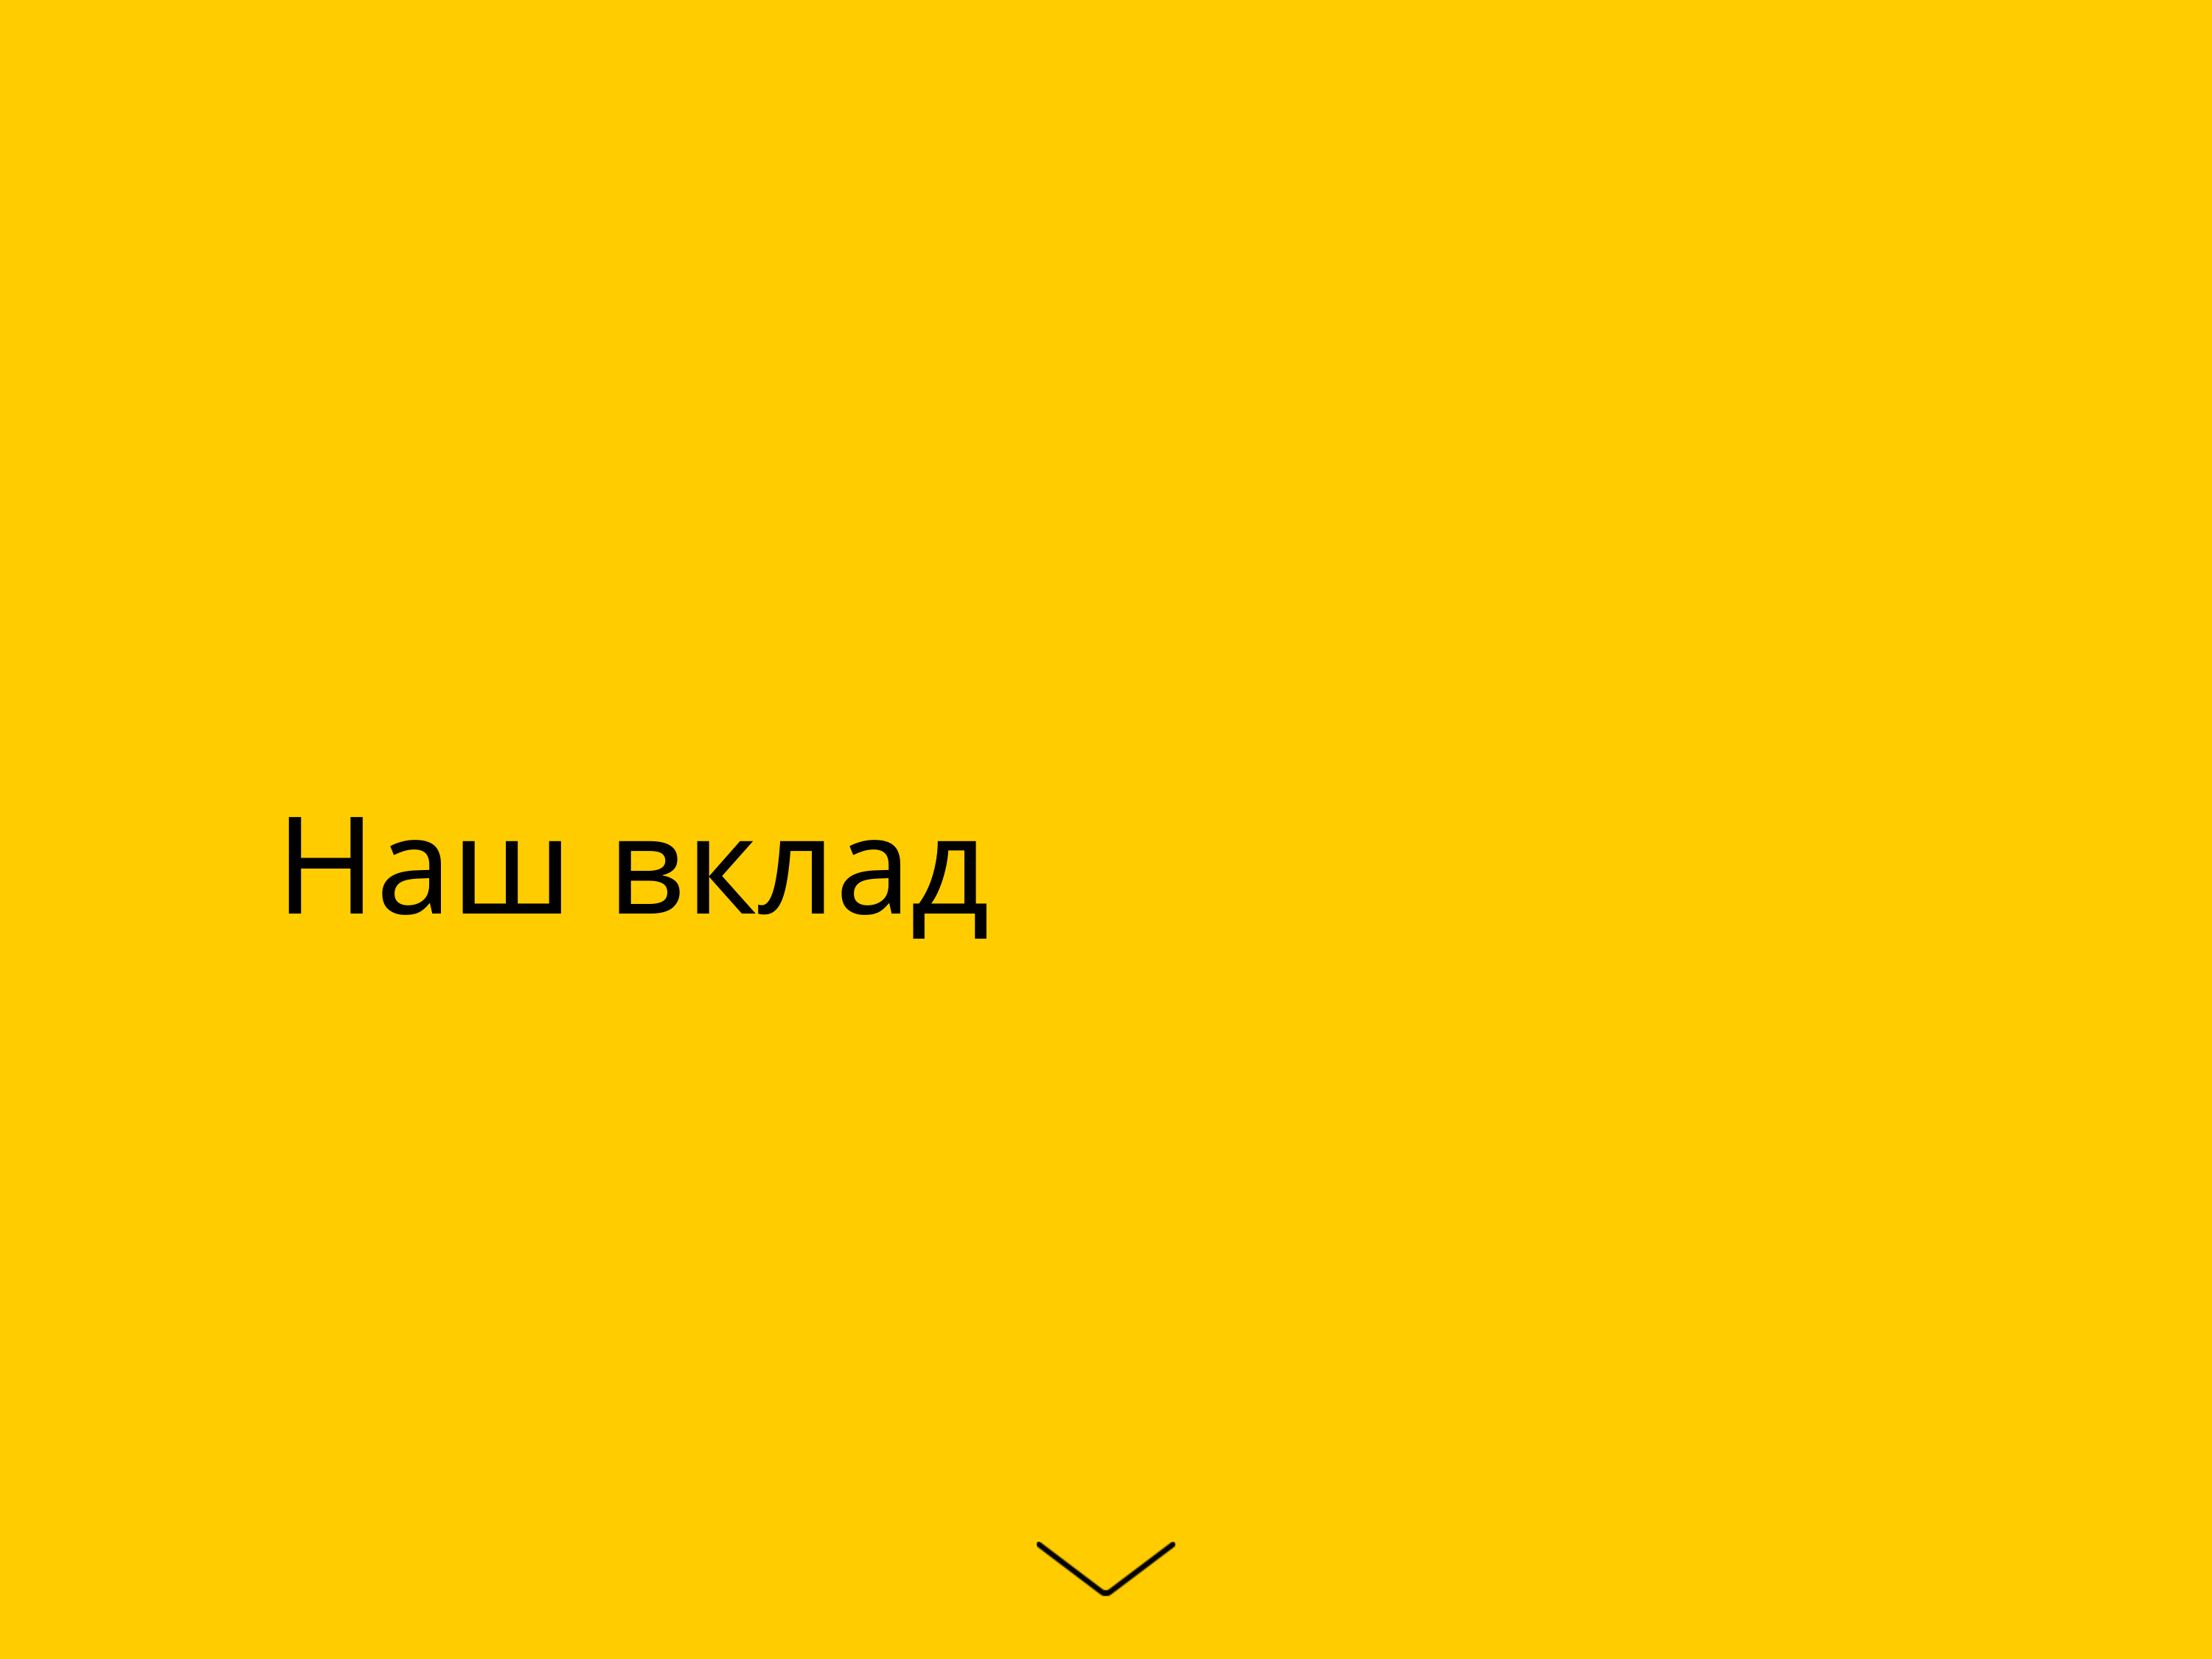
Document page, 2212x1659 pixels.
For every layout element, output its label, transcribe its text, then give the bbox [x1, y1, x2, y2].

title Наш вклад [276, 490, 1935, 1229]
picture [1037, 1542, 1175, 1598]
